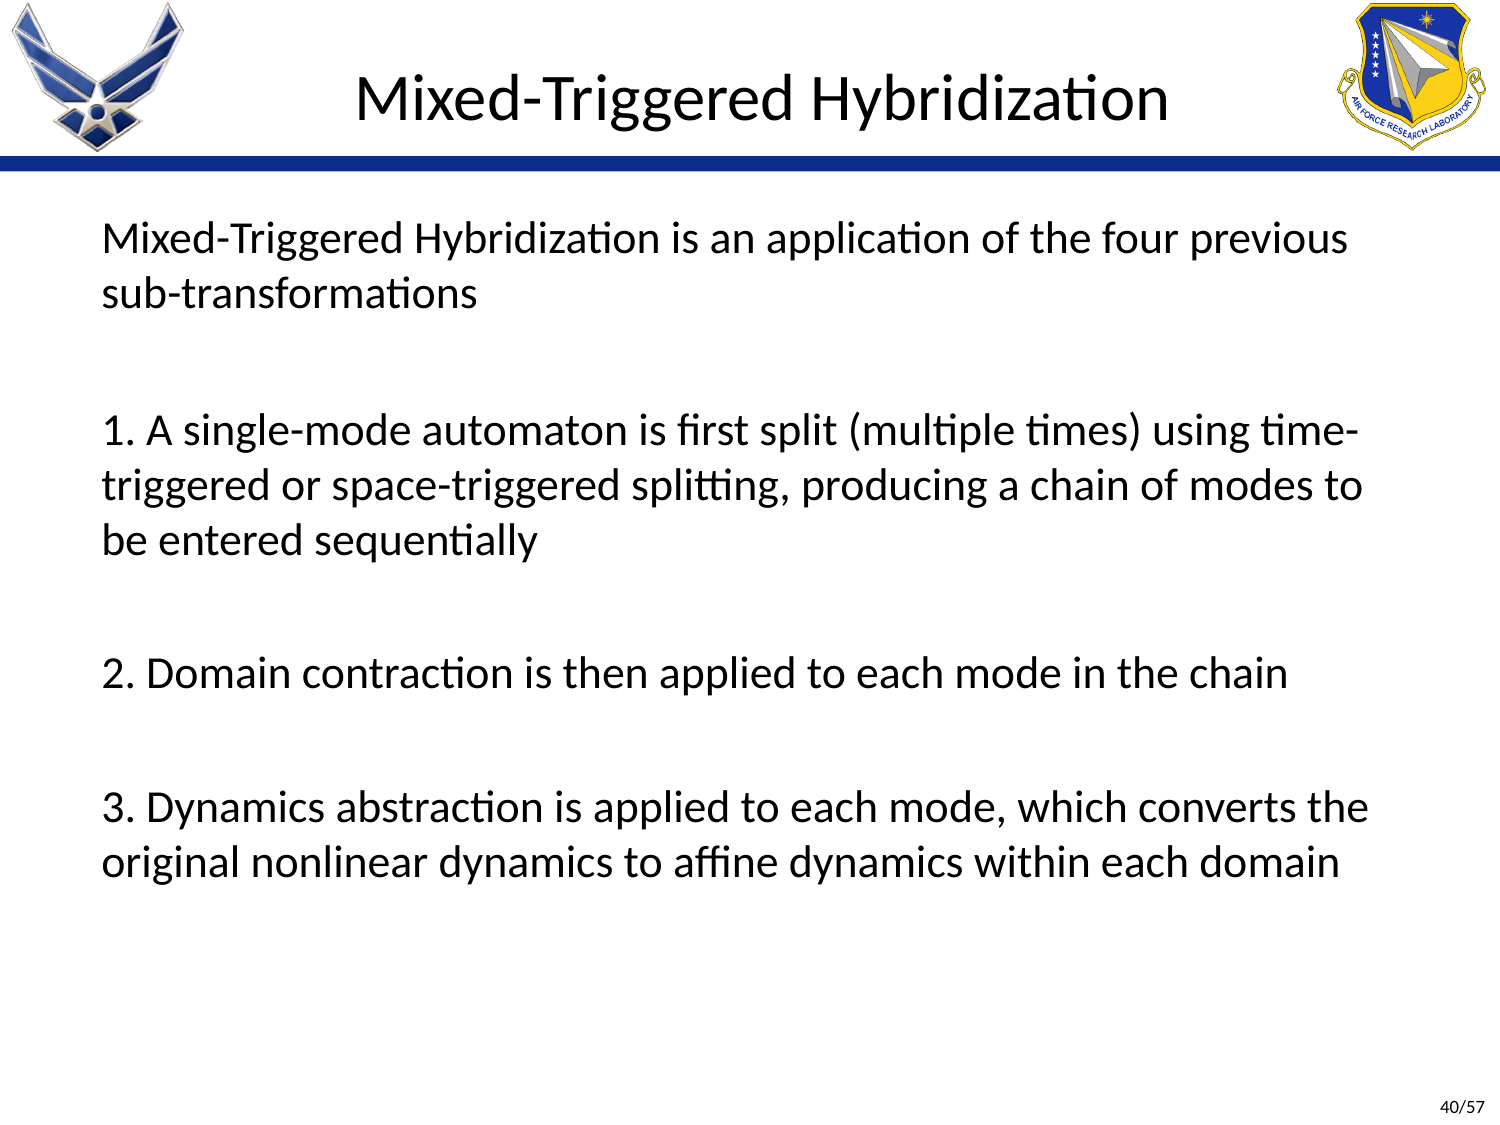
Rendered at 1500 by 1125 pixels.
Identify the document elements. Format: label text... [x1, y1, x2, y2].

title Mixed-Triggered Hybridization [87, 0, 1438, 188]
picture [1438, 3, 1486, 151]
picture [2, 0, 87, 156]
list Mixed-Triggered Hybridization is an application of the four previous sub-transformations 1. A single-mode automaton is first split (multiple times) using time-triggered or space-triggered splitting, producing a chain of modes to be entered sequentially 2. Domain contraction is then applied to each mode in the chain 3. Dynamics abstraction is applied to each mode, which converts the original nonlinear dynamics to affine dynamics within each domain [30, 200, 1426, 763]
